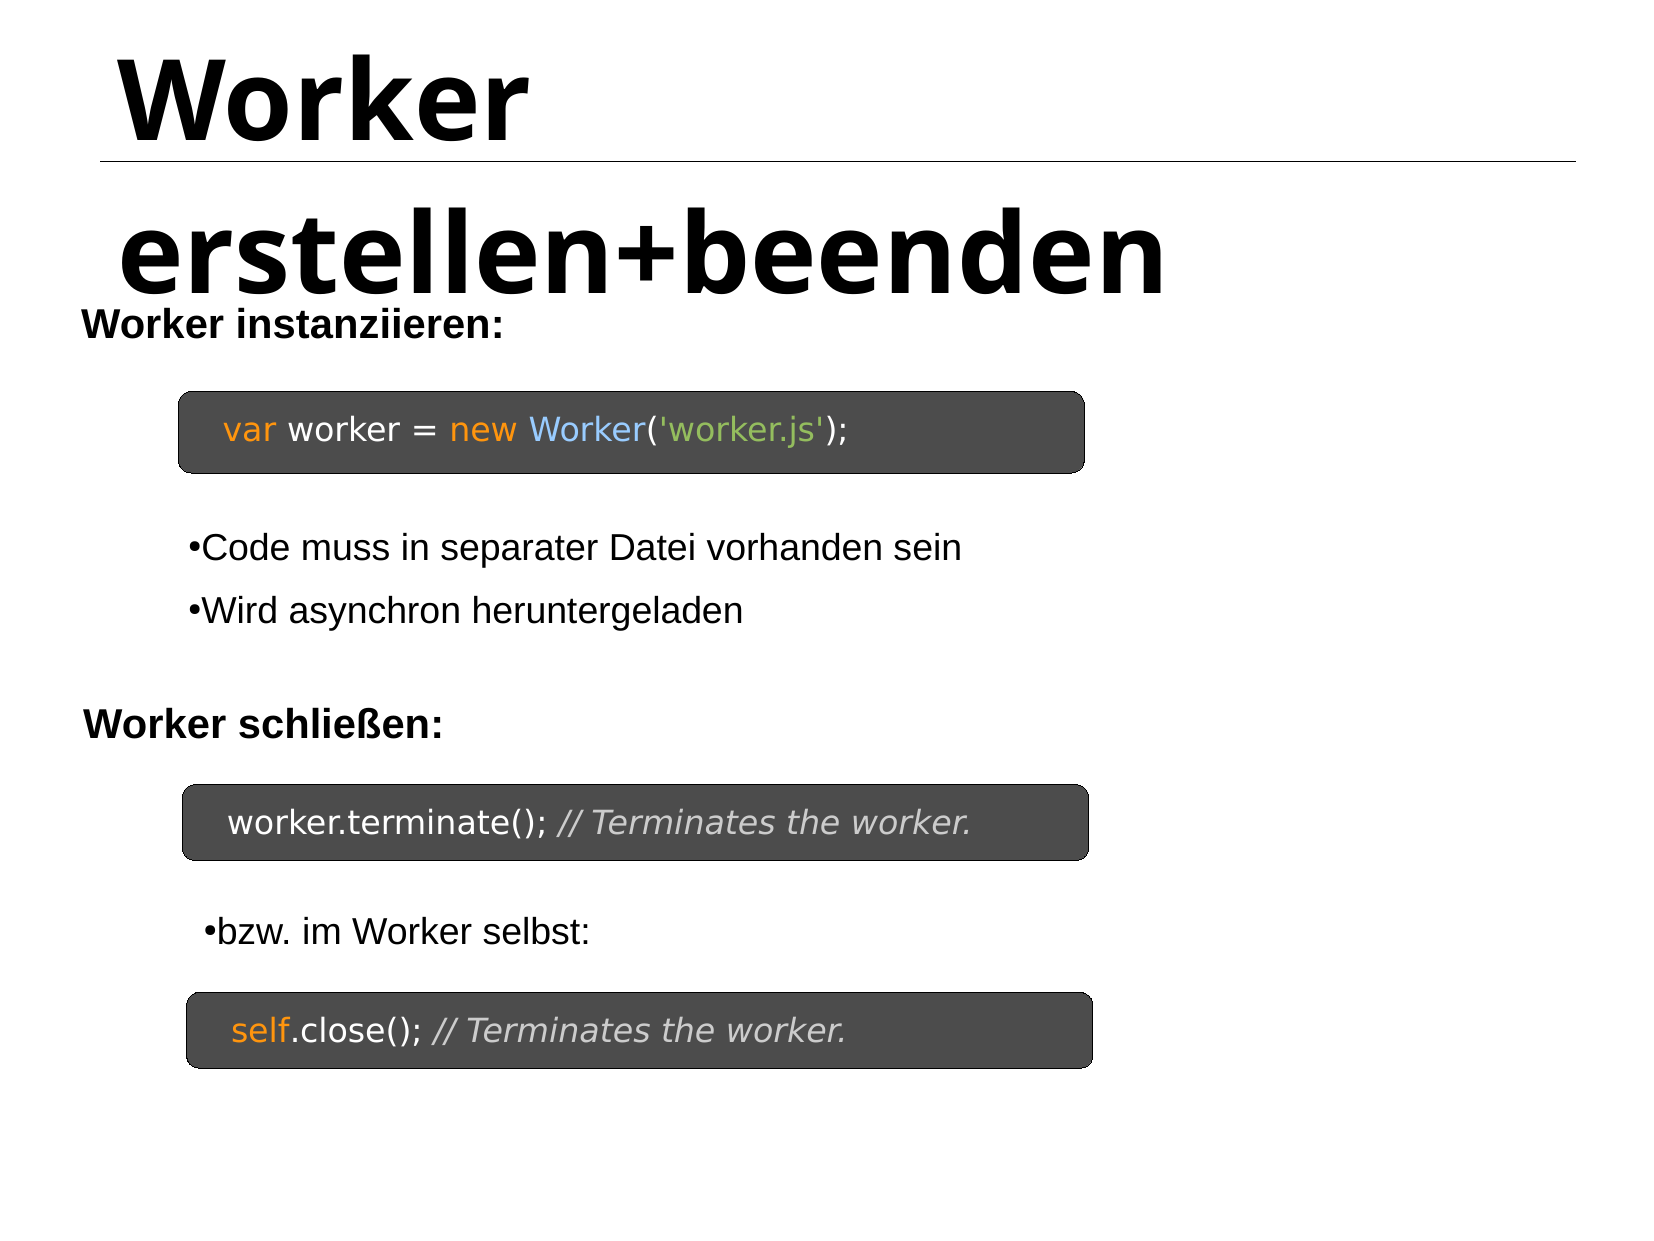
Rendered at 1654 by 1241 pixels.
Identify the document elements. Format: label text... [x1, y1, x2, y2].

text_box bzw. im Worker selbst: [188, 903, 1063, 961]
text_box worker.terminate(); // Terminates the worker. [212, 796, 1191, 850]
text_box Code muss in separater Datei vorhanden sein Wird asynchron heruntergeladen [173, 498, 1180, 619]
text_box var worker = new Worker('worker.js'); [207, 402, 1187, 457]
text_box [182, 784, 1089, 861]
text_box Worker erstellen+beenden [102, 12, 1550, 161]
text_box [186, 992, 1093, 1069]
text_box Worker schließen: [68, 693, 1009, 756]
text_box Worker instanziieren: [66, 293, 1006, 356]
text_box [178, 391, 1085, 474]
text_box self.close(); // Terminates the worker. [216, 1003, 1195, 1058]
